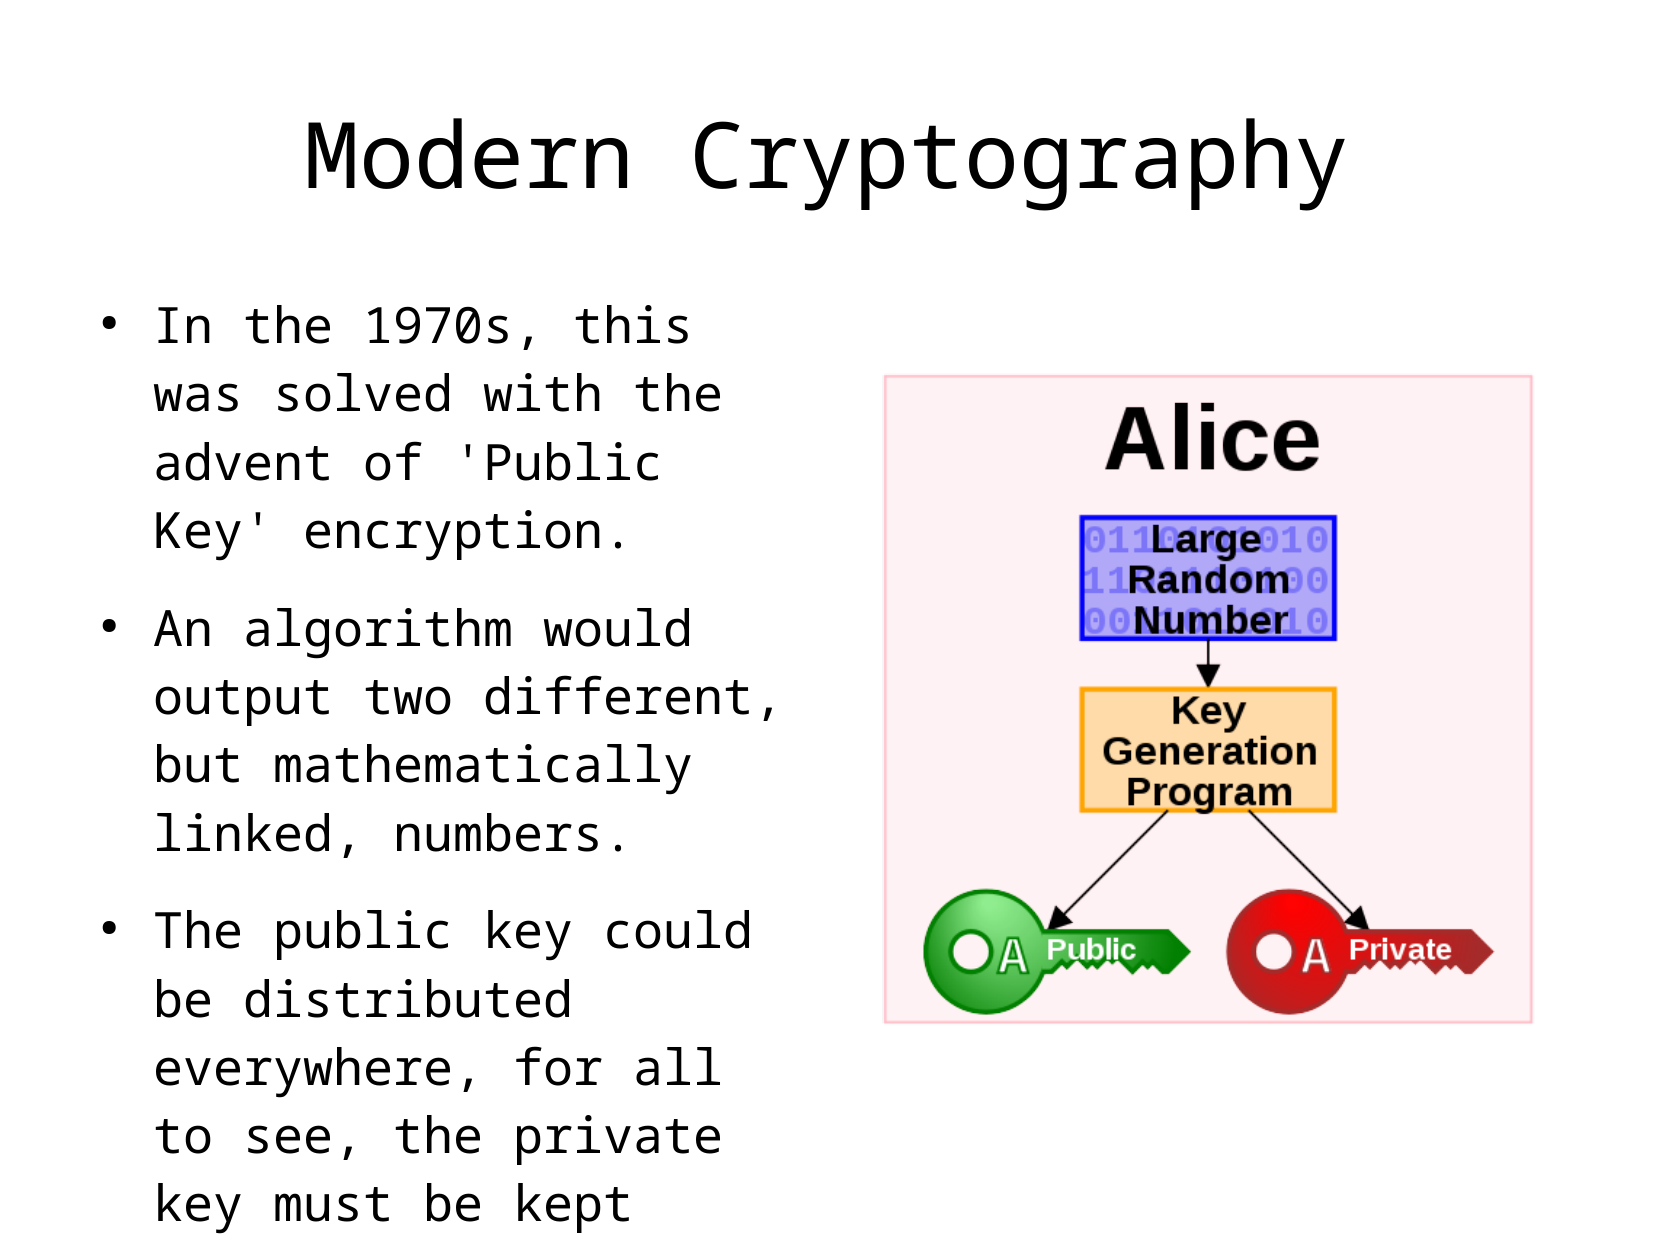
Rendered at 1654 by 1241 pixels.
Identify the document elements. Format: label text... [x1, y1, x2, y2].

title Modern Cryptography [82, 49, 1571, 257]
list In the 1970s, this was solved with the advent of 'Public Key' encryption. An algorithm would output two different, but mathematically linked, numbers. The public key could be distributed everywhere, for all to see, the private key must be kept hidden for the owner. [82, 290, 809, 1109]
picture [0, 0, 1654, 1241]
